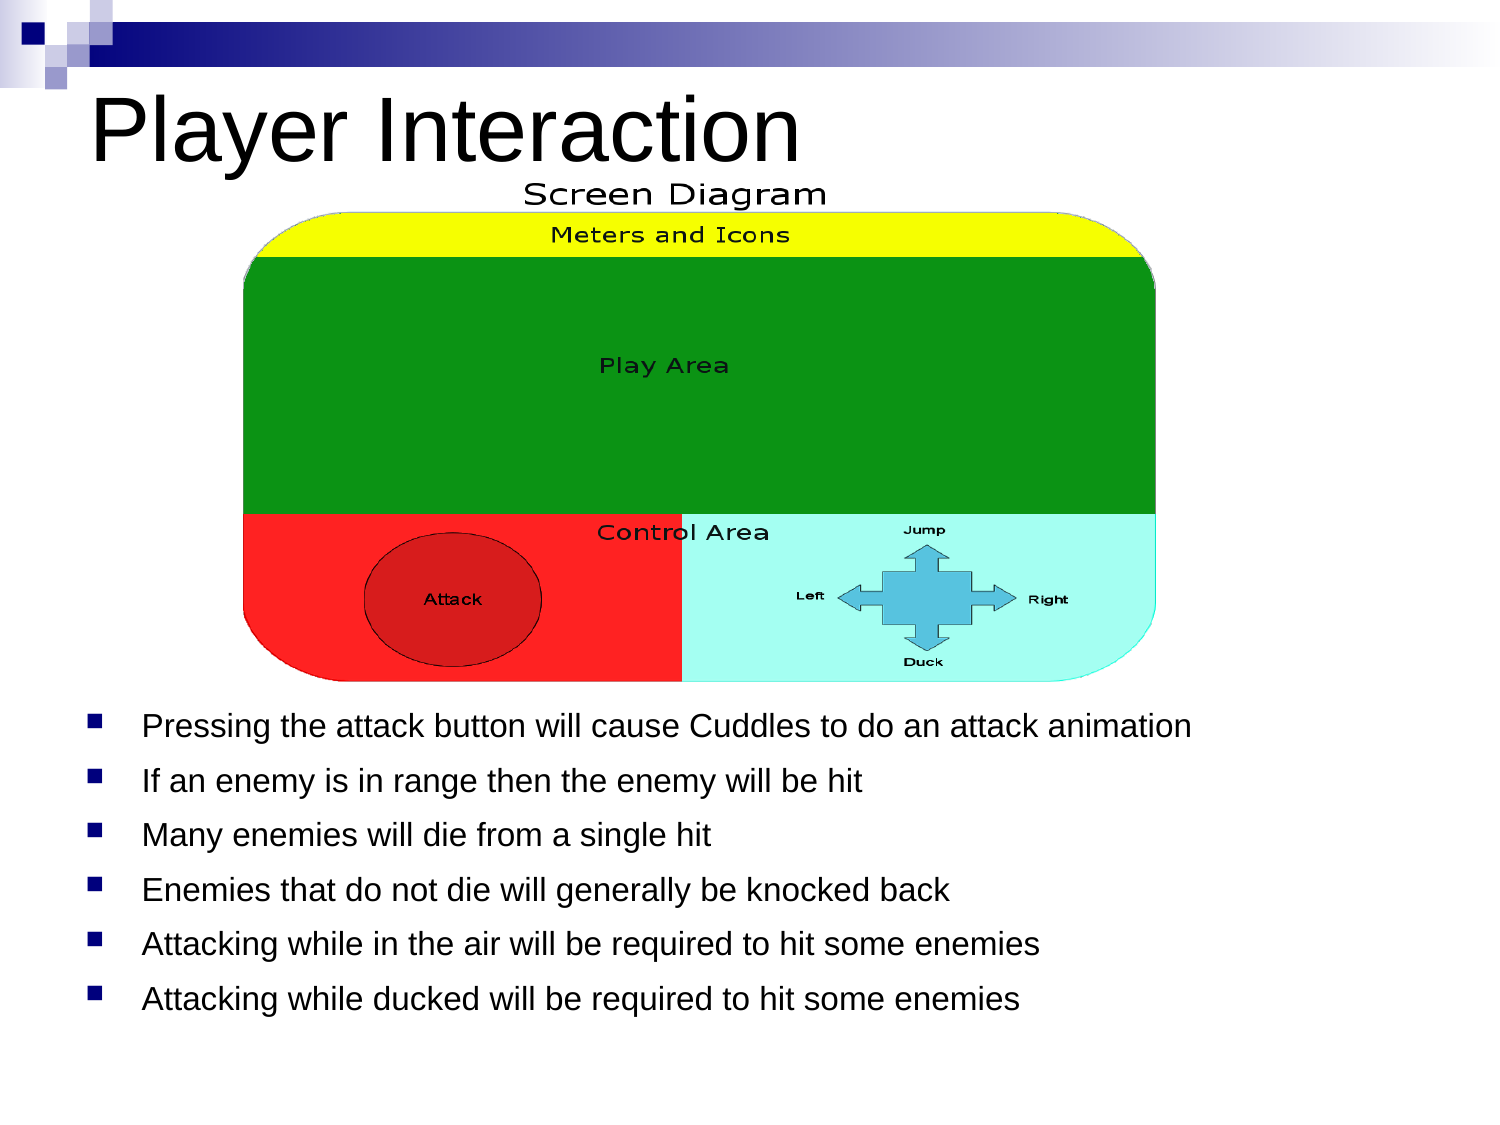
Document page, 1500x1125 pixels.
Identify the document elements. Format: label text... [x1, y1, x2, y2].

title Player Interaction [75, 11, 1426, 237]
picture [237, 165, 1158, 686]
list Pressing the attack button will cause Cuddles to do an attack animation If an enemy is in range then the enemy will be hit Many enemies will die from a single hit Enemies that do not die will generally be knocked back Attacking while in the air will be required to hit some enemies Attacking while ducked will be required to hit some enemies [70, 696, 1421, 1125]
